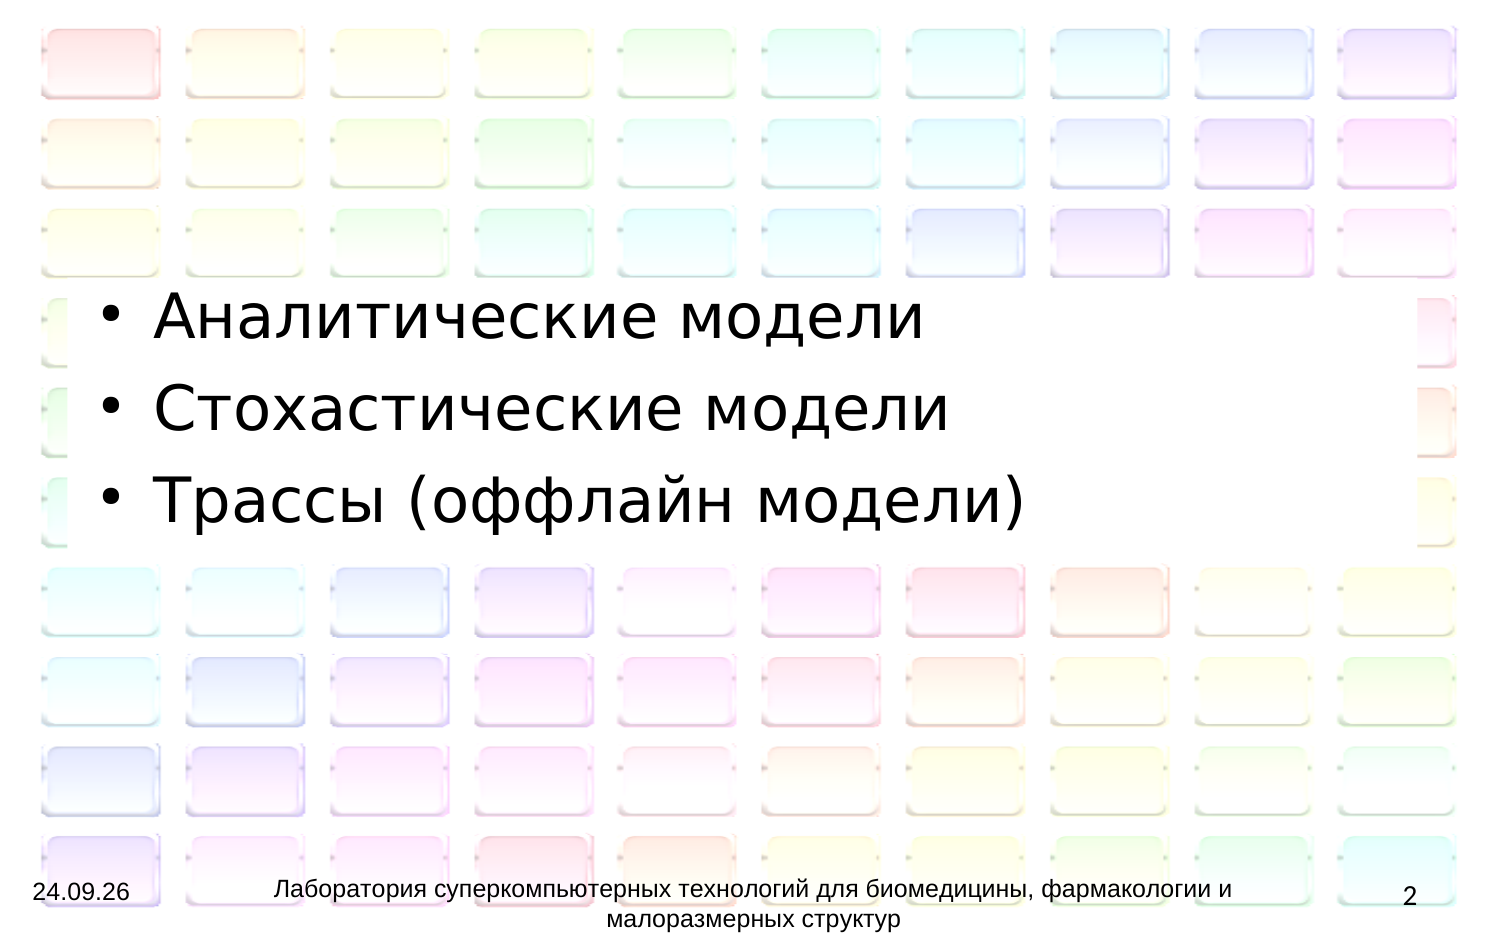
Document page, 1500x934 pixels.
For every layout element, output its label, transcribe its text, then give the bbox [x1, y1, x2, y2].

text_box 25.11.12 [17, 868, 184, 918]
text_box <number> [1387, 868, 1473, 918]
list Аналитические модели Стохастические модели Трассы (оффлайн модели) [67, 277, 1418, 563]
text_box Лаборатория суперкомпьютерных технологий для биомедицины, фармакологии и малоразмерных структур [171, 864, 1338, 915]
picture [0, 0, 1500, 934]
